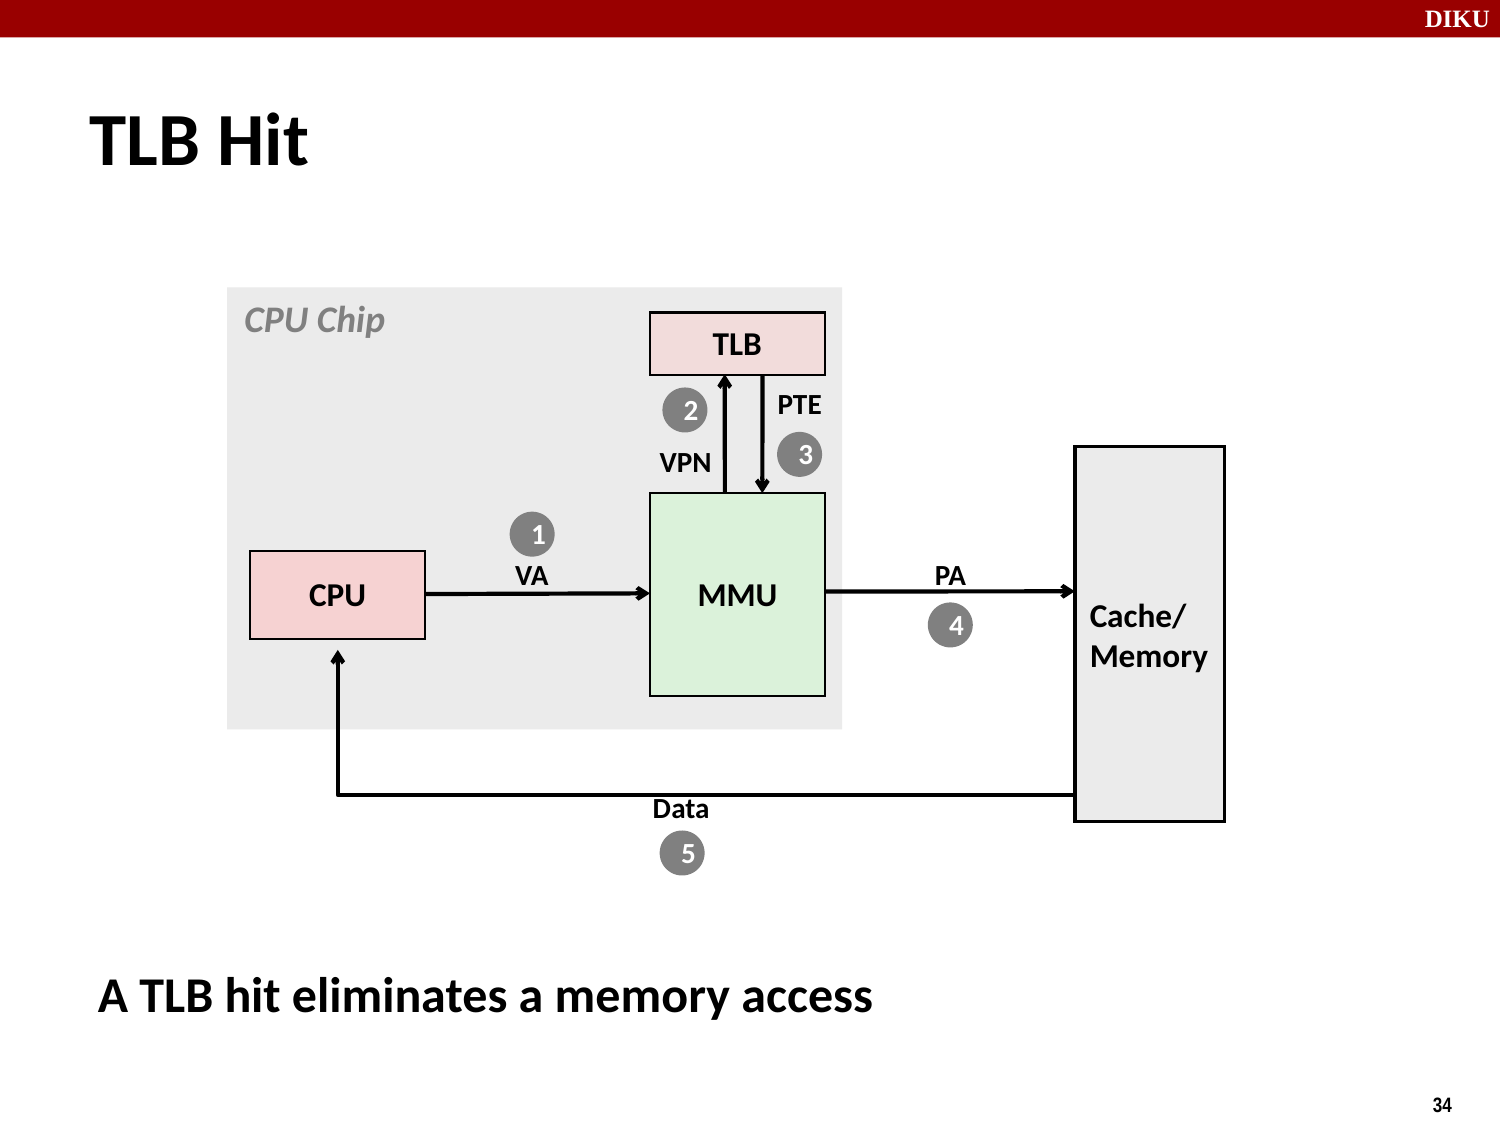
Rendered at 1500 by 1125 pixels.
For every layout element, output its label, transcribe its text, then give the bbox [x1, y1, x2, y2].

text_box CPU Chip [229, 287, 400, 348]
text_box VPN [644, 437, 727, 488]
text_box 2 [662, 387, 708, 433]
text_box PA [919, 594, 981, 601]
text_box A TLB hit eliminates a memory access [83, 955, 1263, 1050]
text_box 5 [659, 830, 705, 876]
text_box 1 [509, 511, 555, 557]
text_box [227, 287, 843, 730]
text_box TLB [649, 312, 825, 375]
text_box Data [637, 797, 725, 834]
text_box CPU [250, 551, 426, 639]
text_box PTE [765, 379, 837, 430]
text_box VA [500, 550, 564, 601]
text_box PA [919, 549, 981, 589]
text_box [726, 375, 761, 493]
text_box 3 [777, 431, 823, 477]
text_box Data [637, 783, 725, 793]
text_box Cache/ Memory [1074, 446, 1225, 822]
text_box MMU [650, 493, 826, 697]
text_box 4 [927, 602, 973, 648]
text_box TLB Hit [75, 71, 1500, 200]
